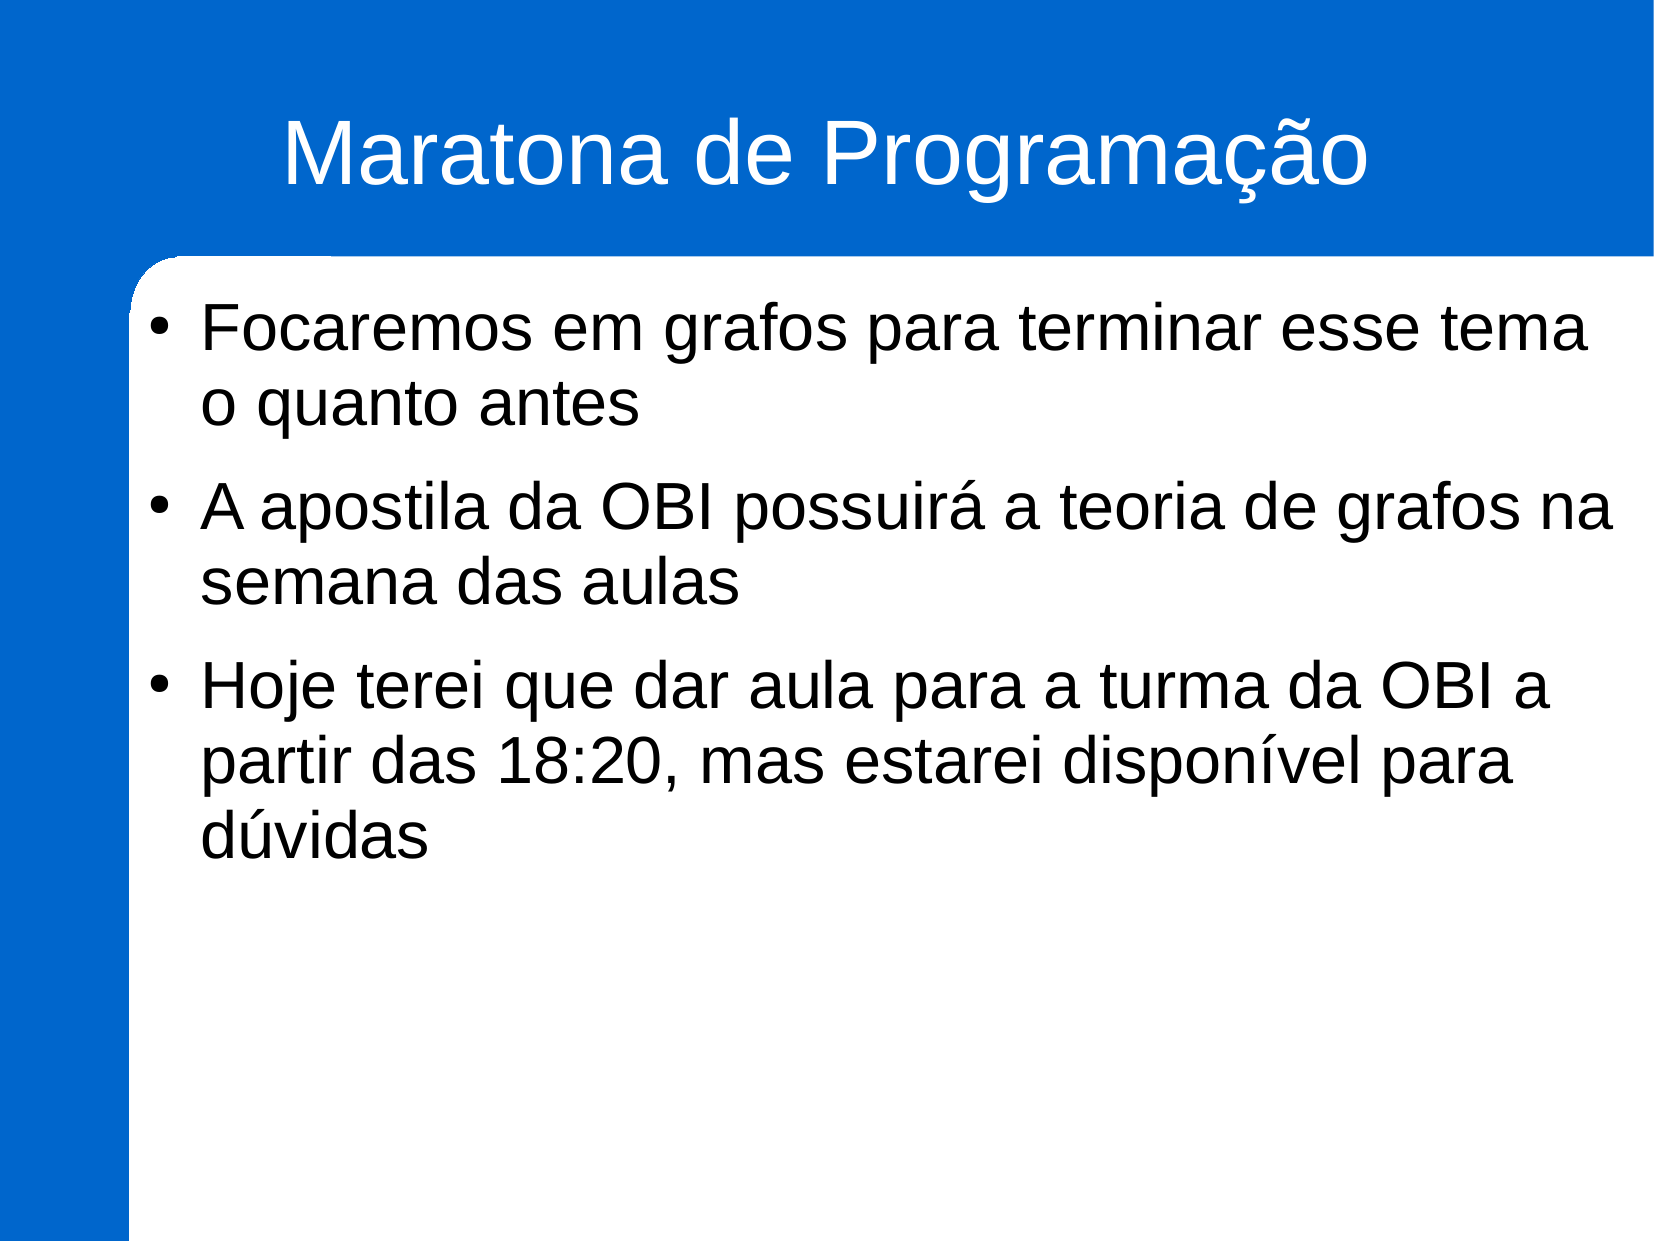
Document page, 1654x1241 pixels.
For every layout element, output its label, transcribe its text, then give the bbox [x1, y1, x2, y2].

title Maratona de Programação [82, 49, 1571, 257]
list Focaremos em grafos para terminar esse tema o quanto antes A apostila da OBI possuirá a teoria de grafos na semana das aulas Hoje terei que dar aula para a turma da OBI a partir das 18:20, mas estarei disponível para dúvidas [129, 290, 1619, 1010]
